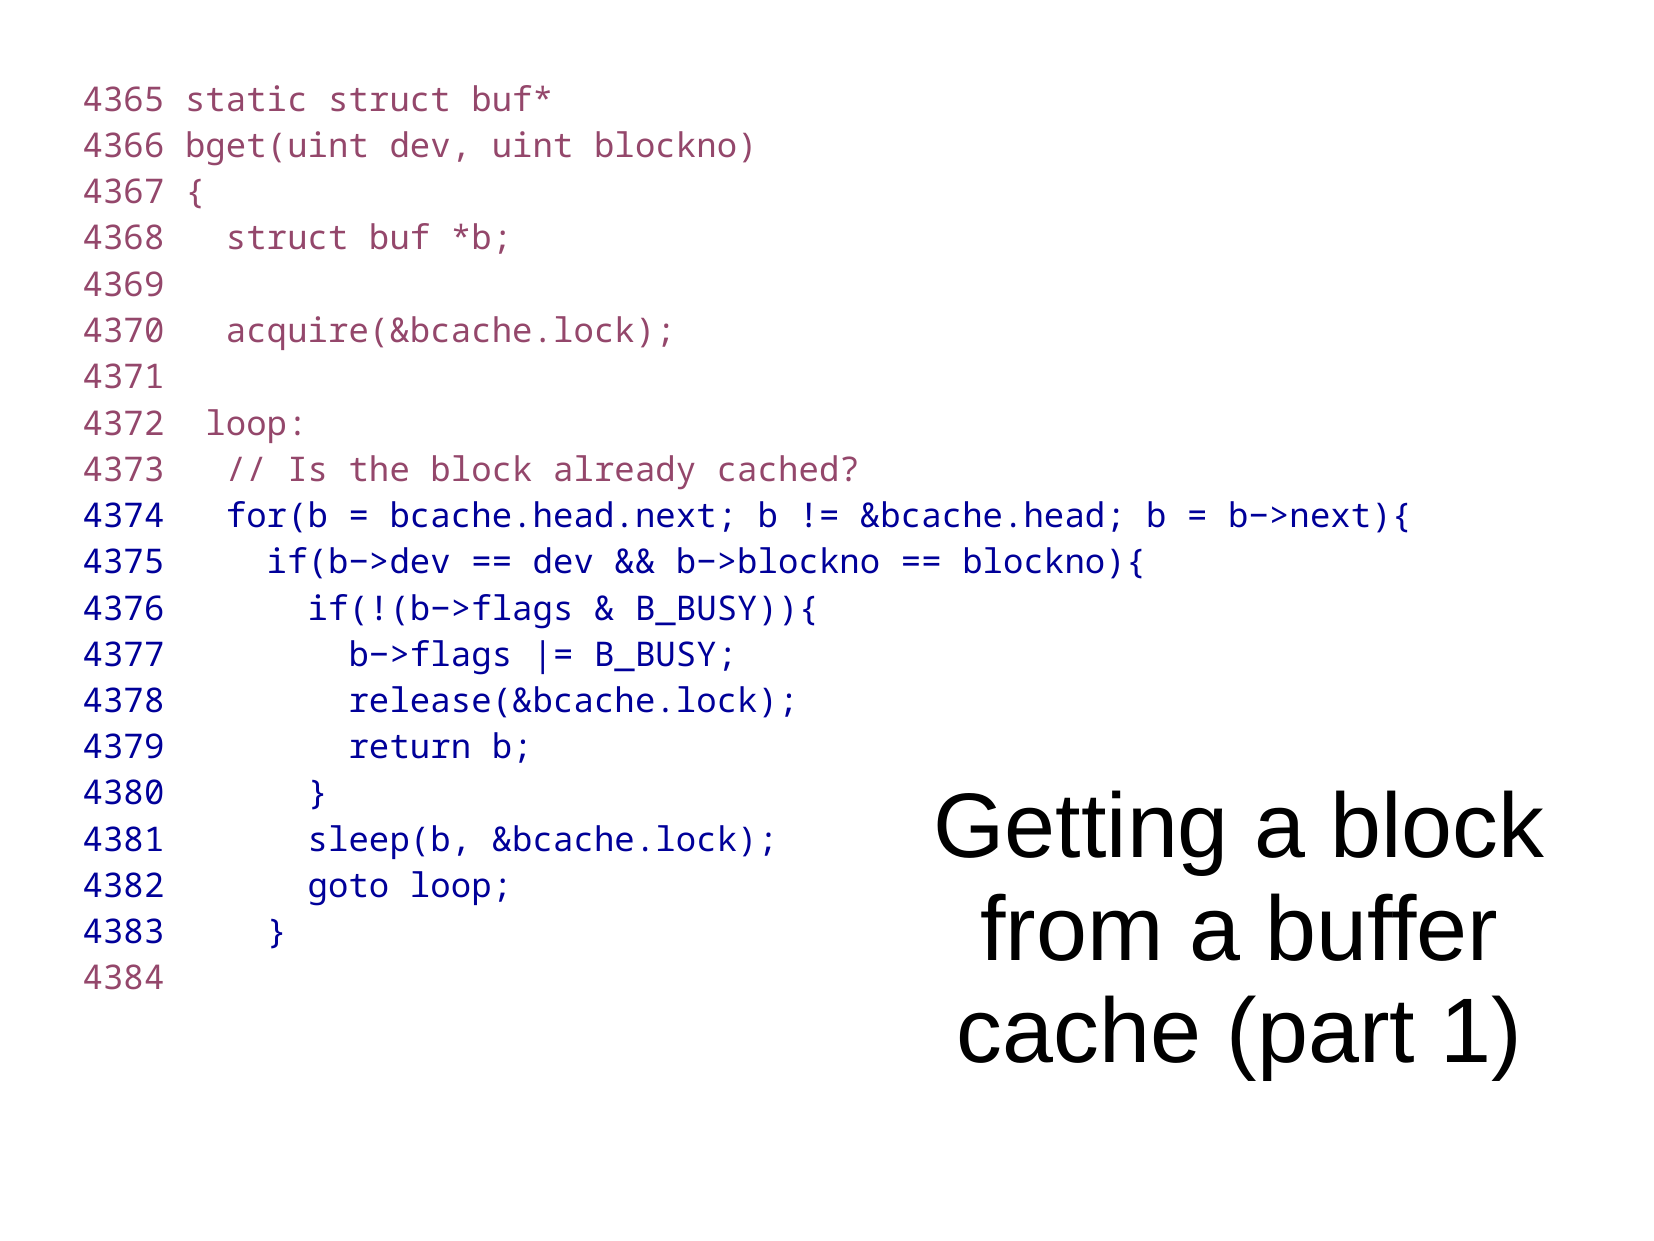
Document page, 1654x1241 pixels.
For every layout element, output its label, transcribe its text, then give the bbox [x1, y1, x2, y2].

list 4365 static struct buf* 4366 bget(uint dev, uint blockno) 4367 { 4368 struct buf *b; 4369 4370 acquire(&bcache.lock); 4371 4372 loop: 4373 // Is the block already cached? 4374 for(b = bcache.head.next; b != &bcache.head; b = b−>next){ 4375 if(b−>dev == dev && b−>blockno == blockno){ 4376 if(!(b−>flags & B_BUSY)){ 4377 b−>flags |= B_BUSY; 4378 release(&bcache.lock); 4379 return b; 4380 } 4381 sleep(b, &bcache.lock); 4382 goto loop; 4383 } 4384 [82, 75, 1571, 1010]
title Getting a block from a buffer cache (part 1) [904, 774, 1576, 1083]
